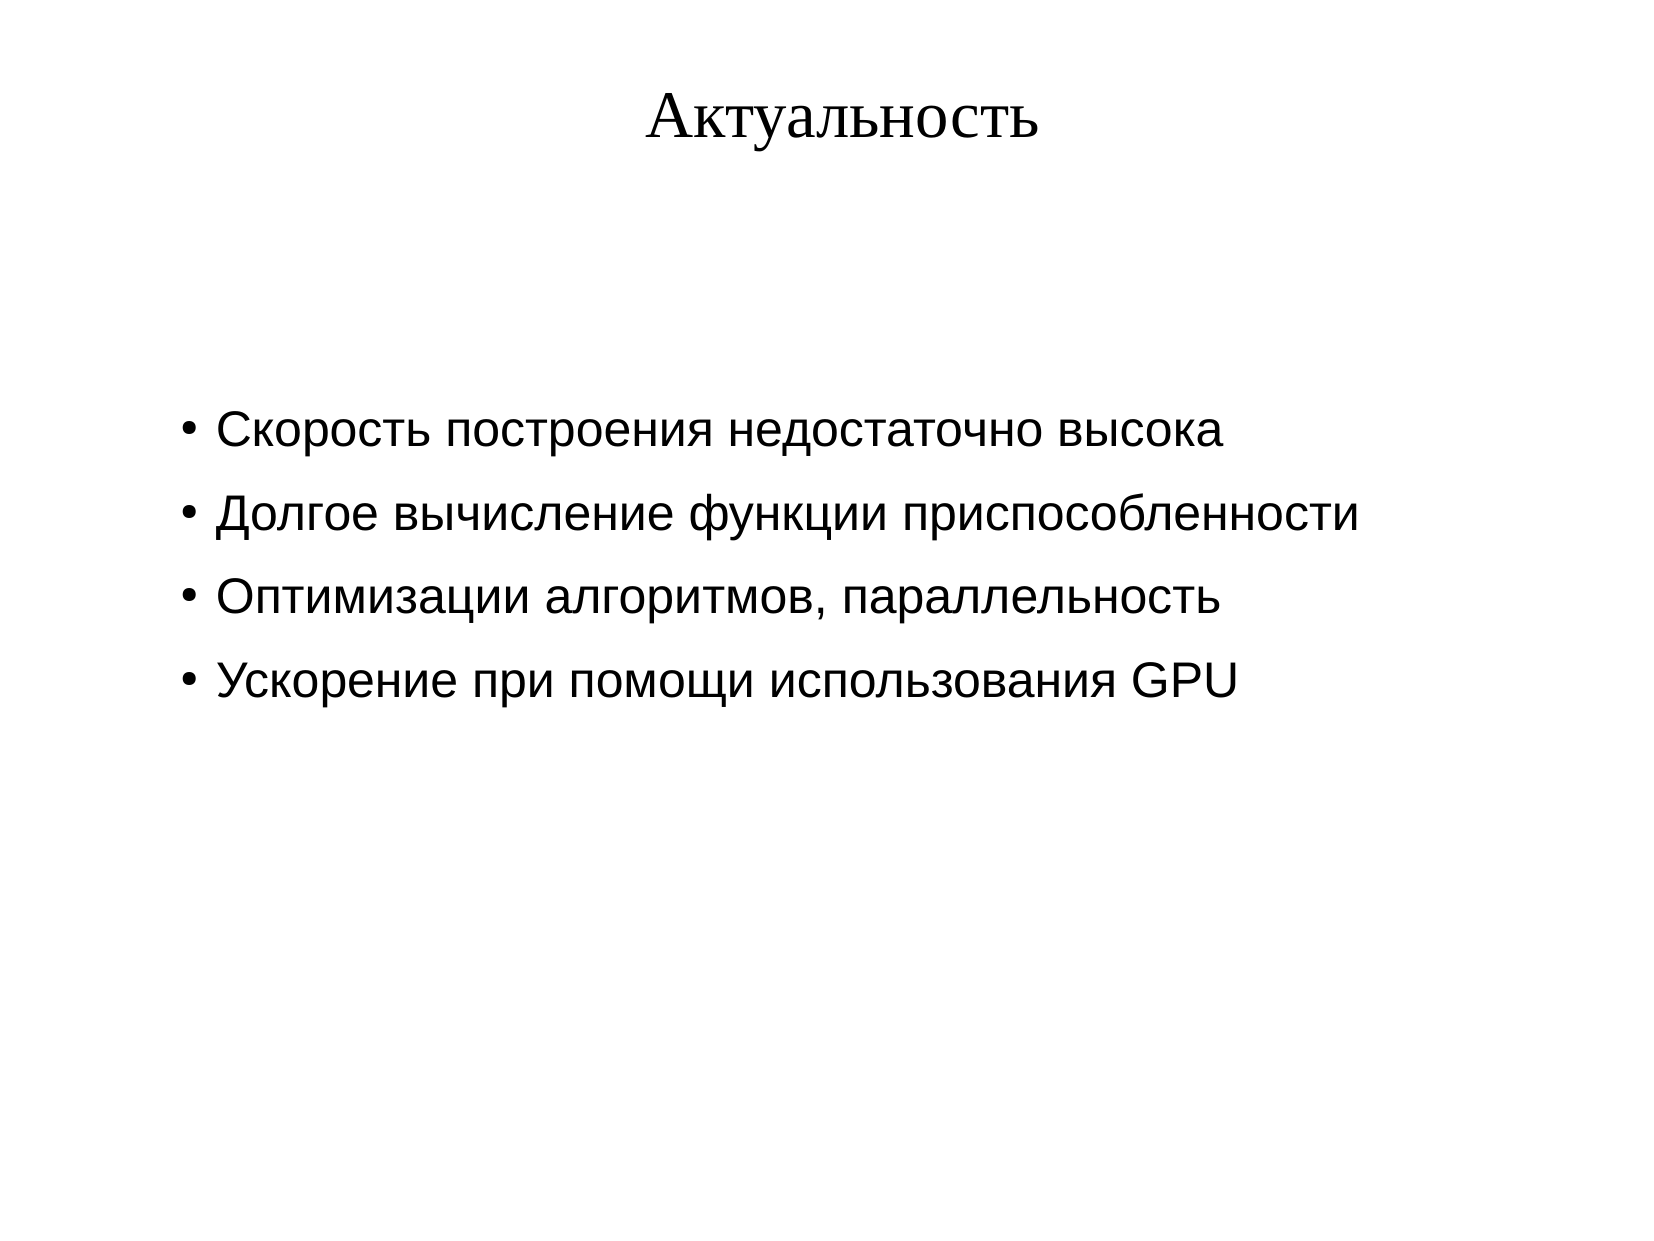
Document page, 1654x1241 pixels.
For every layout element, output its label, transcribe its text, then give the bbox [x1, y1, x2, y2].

text_box Скорость построения недостаточно высока Долгое вычисление функции приспособленности Оптимизации алгоритмов, параллельность Ускорение при помощи использования GPU [165, 366, 1536, 688]
text_box Актуальность [630, 70, 1056, 160]
